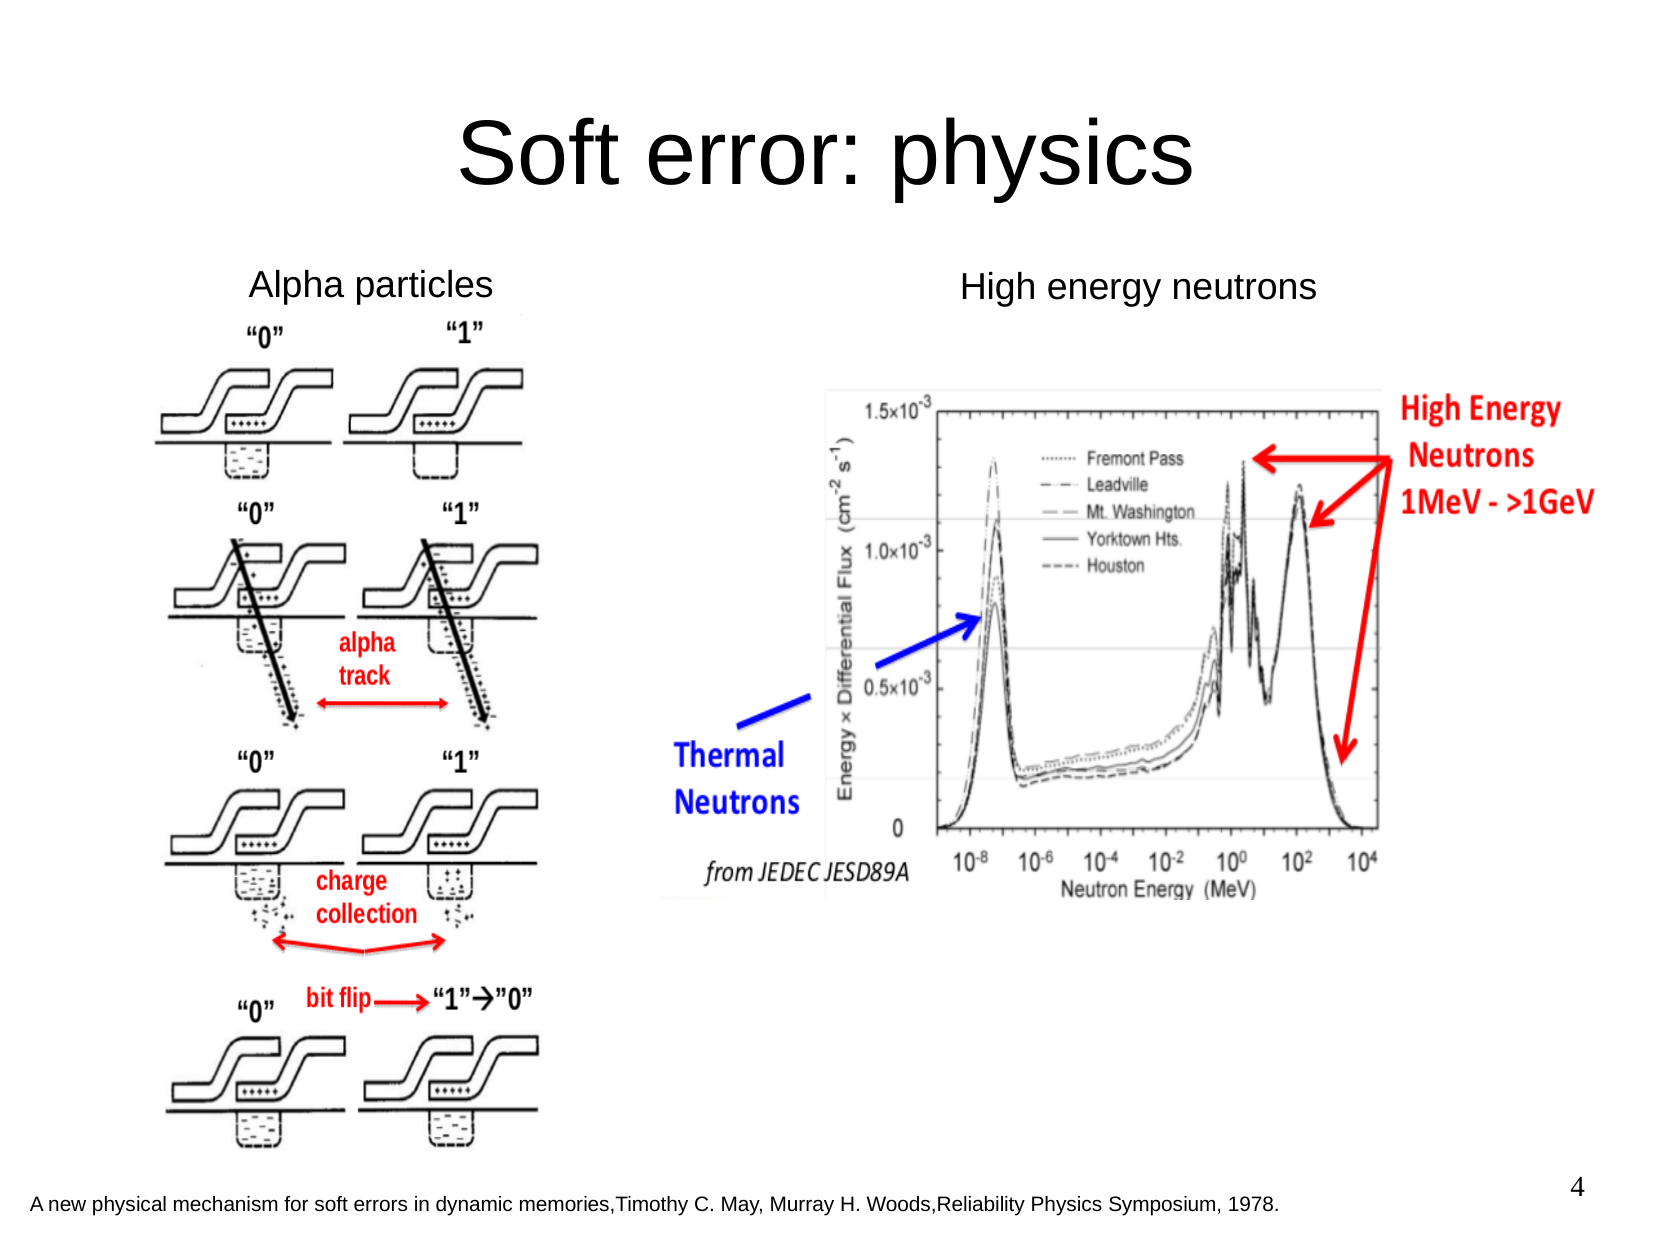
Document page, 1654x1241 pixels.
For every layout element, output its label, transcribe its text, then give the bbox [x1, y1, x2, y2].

text_box Alpha particles [135, 256, 608, 314]
picture [105, 314, 586, 1156]
text_box A new physical mechanism for soft errors in dynamic memories,Timothy C. May, Murray H. Woods,Reliability Physics Symposium, 1978. [15, 1185, 1416, 1241]
picture [630, 353, 1621, 901]
text_box High energy neutrons [945, 258, 1418, 316]
title Soft error: physics [82, 49, 1571, 257]
